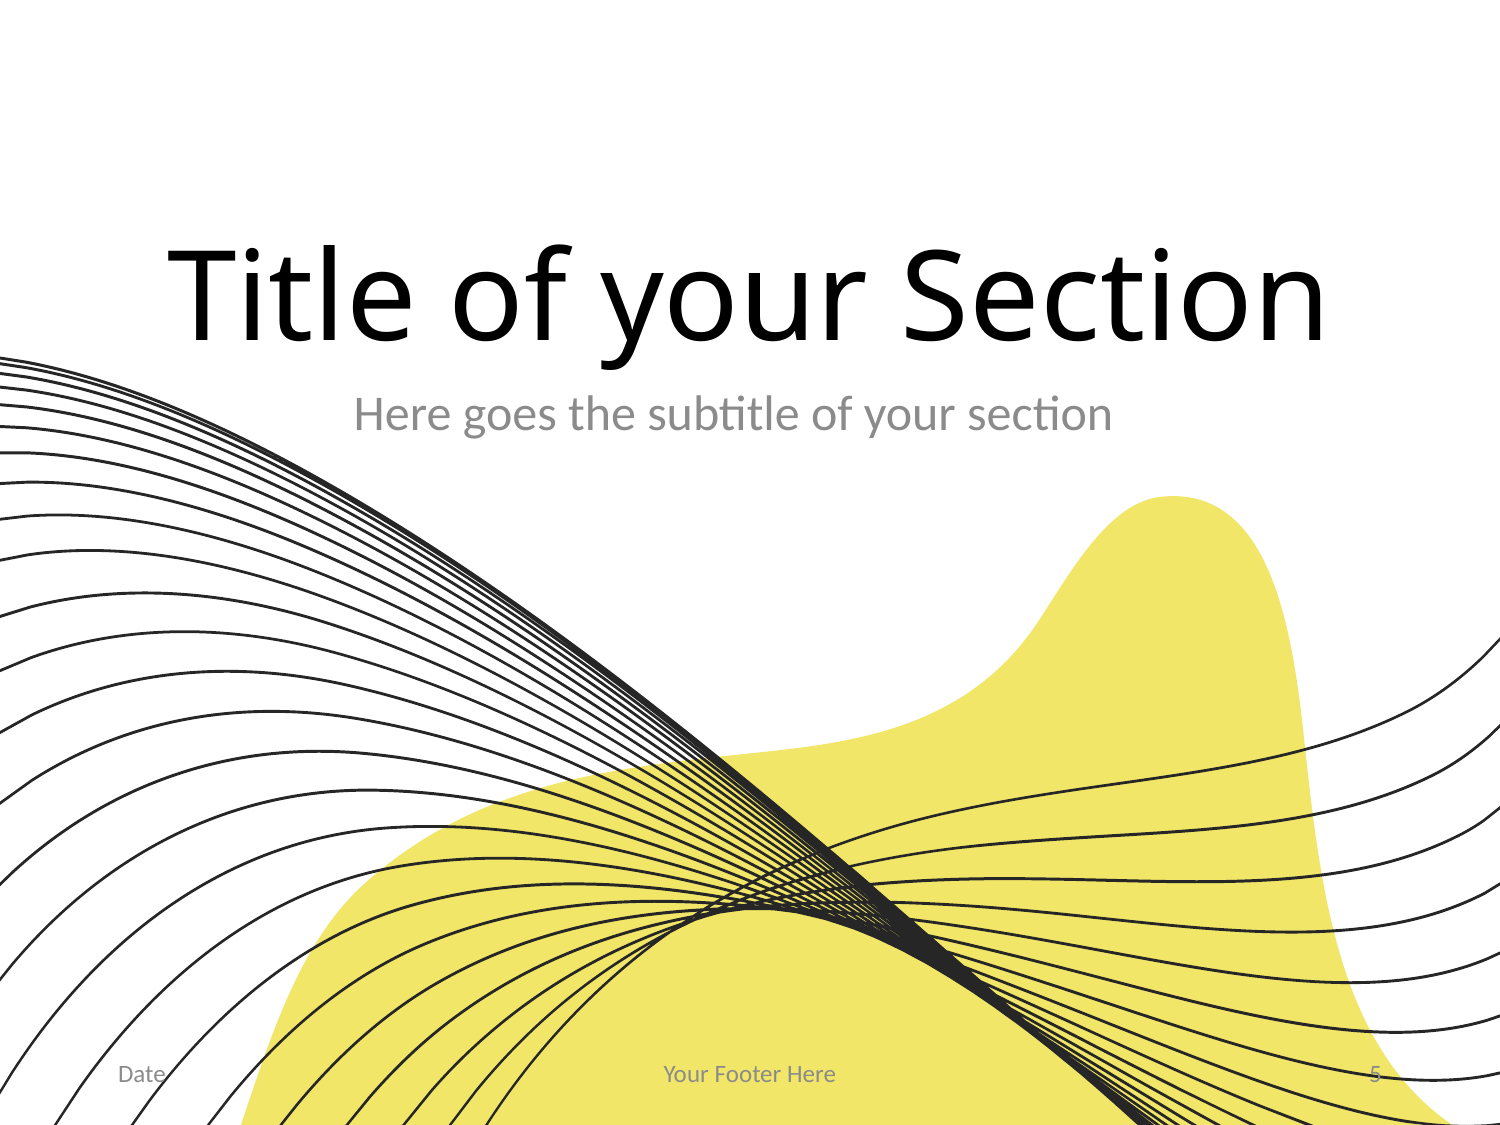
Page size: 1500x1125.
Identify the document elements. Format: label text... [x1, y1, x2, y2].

slide_number 3 [1059, 1042, 1397, 1103]
list Here goes the subtitle of your section [252, 379, 1215, 491]
title Title of your Section [102, 65, 1397, 376]
footer Your Footer Here [496, 1042, 1004, 1103]
slide_number Date [103, 1042, 441, 1103]
